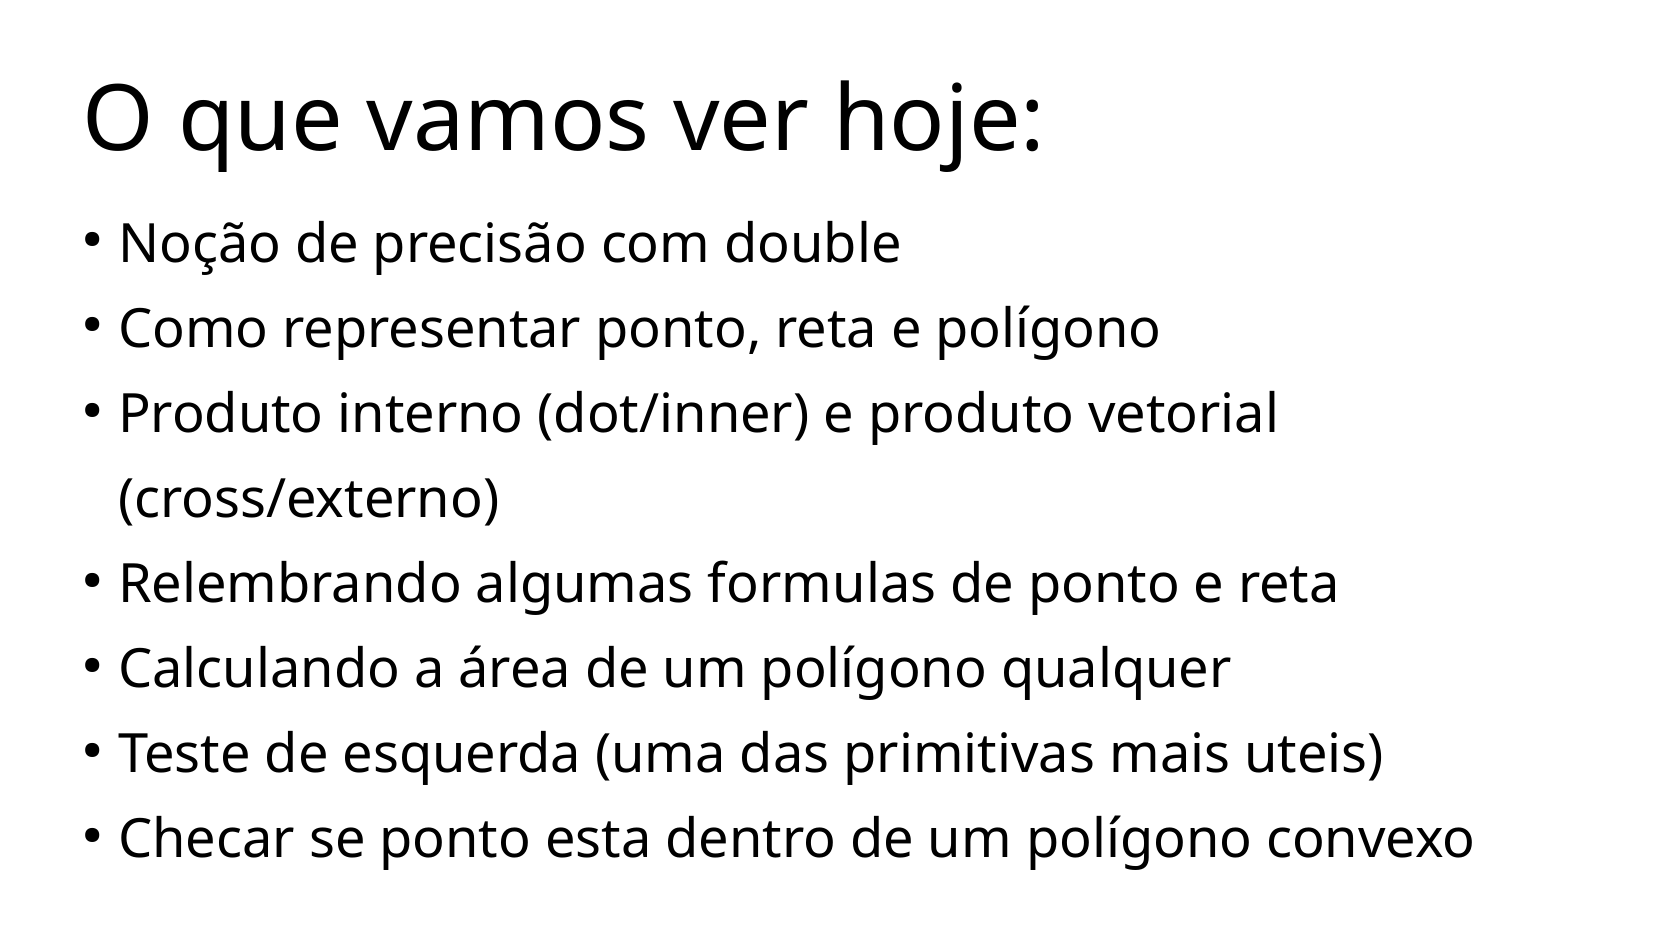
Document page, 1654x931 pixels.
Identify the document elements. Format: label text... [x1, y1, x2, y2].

title O que vamos ver hoje: [82, 37, 1571, 193]
subtitle Noção de precisão com double Como representar ponto, reta e polígono Produto interno (dot/inner) e produto vetorial (cross/externo) Relembrando algumas formulas de ponto e reta Calculando a área de um polígono qualquer Teste de esquerda (uma das primitivas mais uteis) Checar se ponto esta dentro de um polígono convexo [82, 263, 1571, 803]
